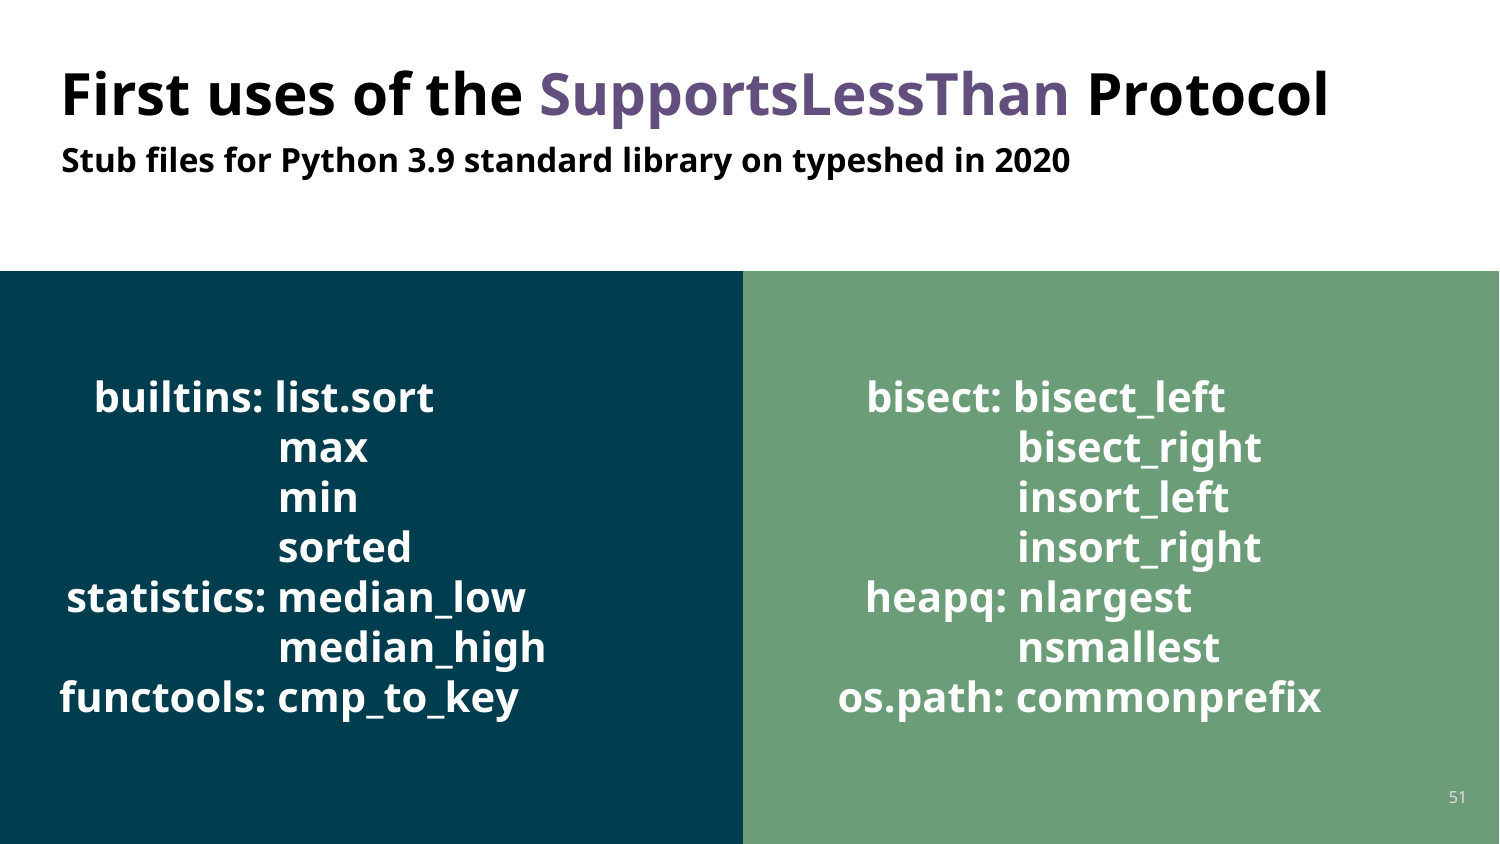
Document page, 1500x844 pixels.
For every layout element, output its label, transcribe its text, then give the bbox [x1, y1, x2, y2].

text_box min [148, 468, 360, 518]
text_box functools: cmp_to_key [48, 668, 520, 726]
text_box First uses of the SupportsLessThan Protocol [60, 53, 1331, 133]
text_box os.path: commonprefix [837, 668, 1323, 726]
text_box [1, 273, 743, 843]
text_box statistics: median_low [66, 568, 527, 626]
text_box median_high [148, 618, 548, 676]
text_box max [148, 418, 369, 476]
text_box [0, 0, 1500, 844]
text_box insort_right [920, 518, 1262, 576]
text_box Stub files for Python 3.9 standard library on typeshed in 2020 [61, 137, 1073, 183]
text_box builtins: list.sort [72, 368, 435, 426]
text_box heapq: nlargest [843, 568, 1193, 626]
text_box bisect_right [920, 418, 1263, 476]
text_box bisect: bisect_left [855, 368, 1227, 426]
text_box nsmallest [920, 618, 1221, 668]
text_box sorted [148, 518, 413, 568]
text_box insort_left [920, 468, 1230, 518]
text_box 51 [1448, 785, 1468, 809]
